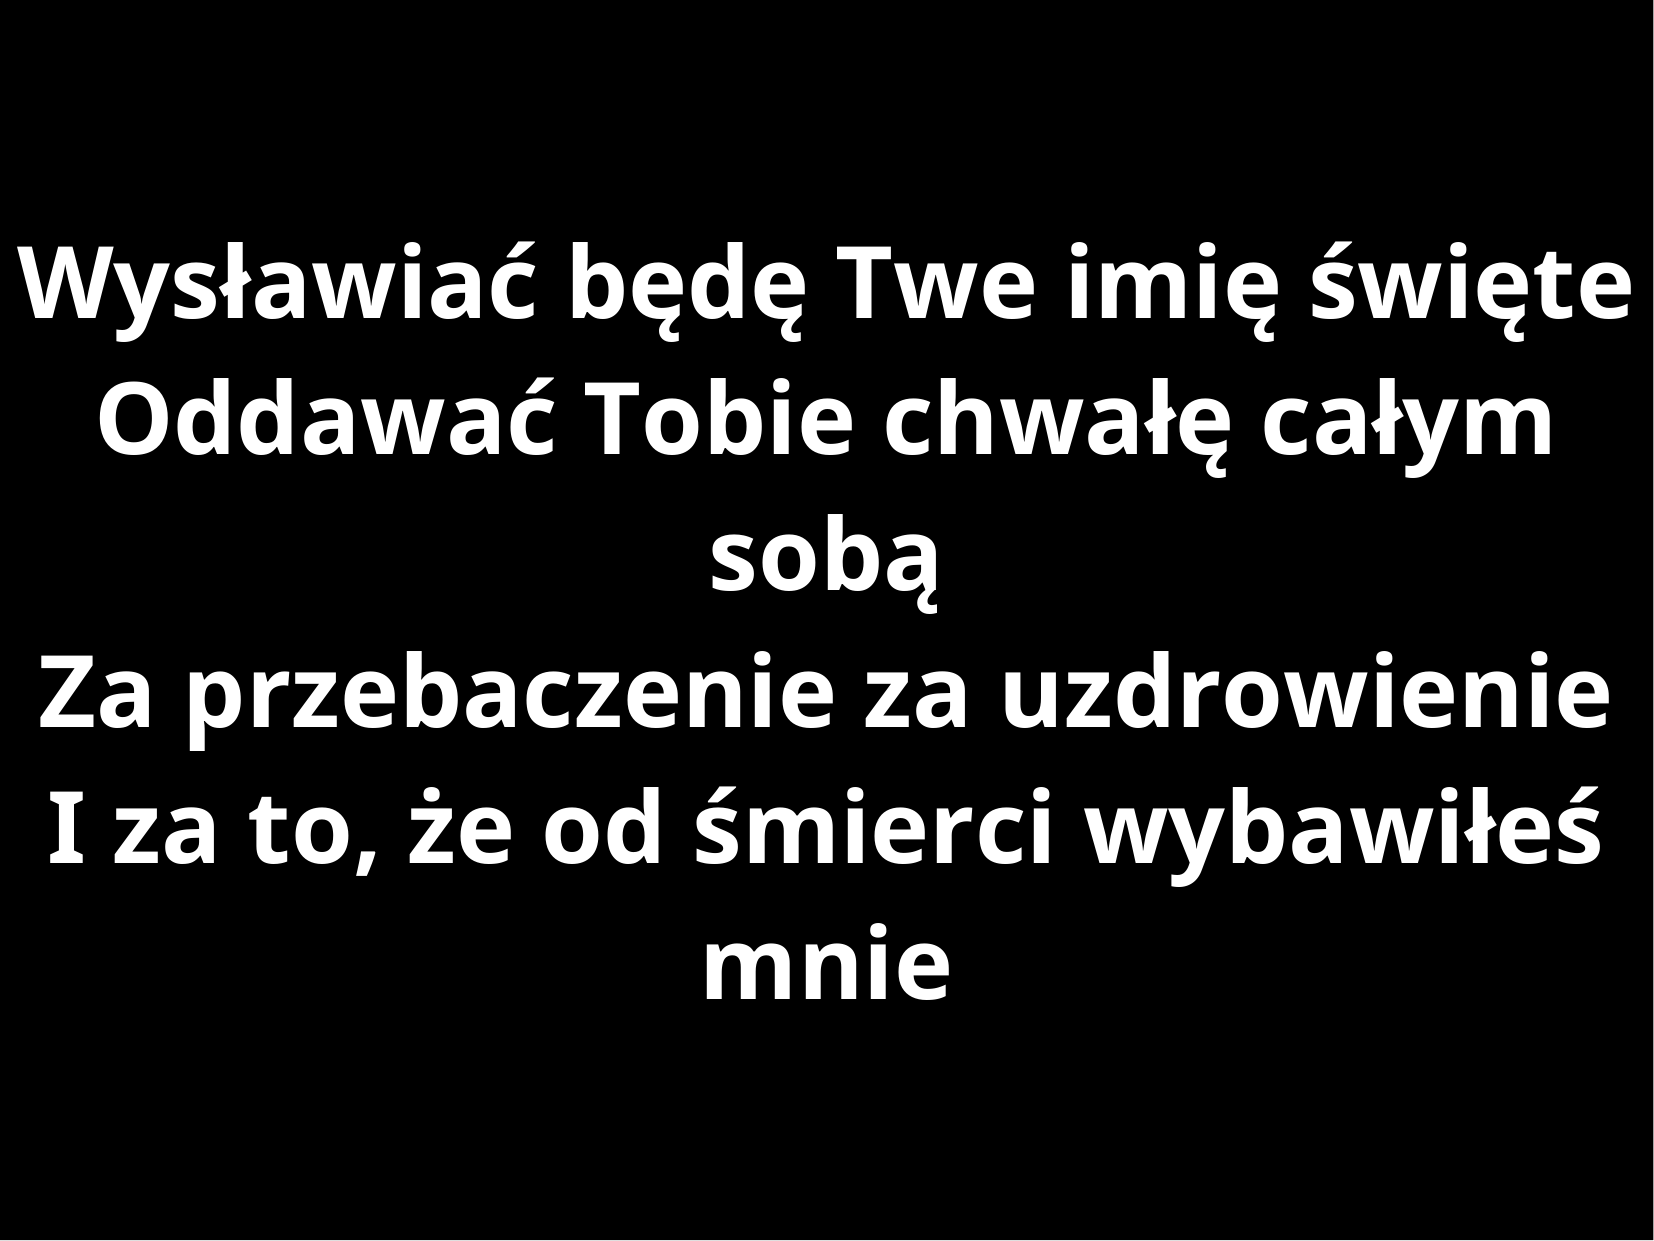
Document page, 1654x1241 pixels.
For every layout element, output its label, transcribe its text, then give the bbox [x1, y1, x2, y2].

title Wysławiać będę Twe imię święte Oddawać Tobie chwałę całym sobą Za przebaczenie za uzdrowienie I za to, że od śmierci wybawiłeś mnie [0, 0, 1654, 1241]
